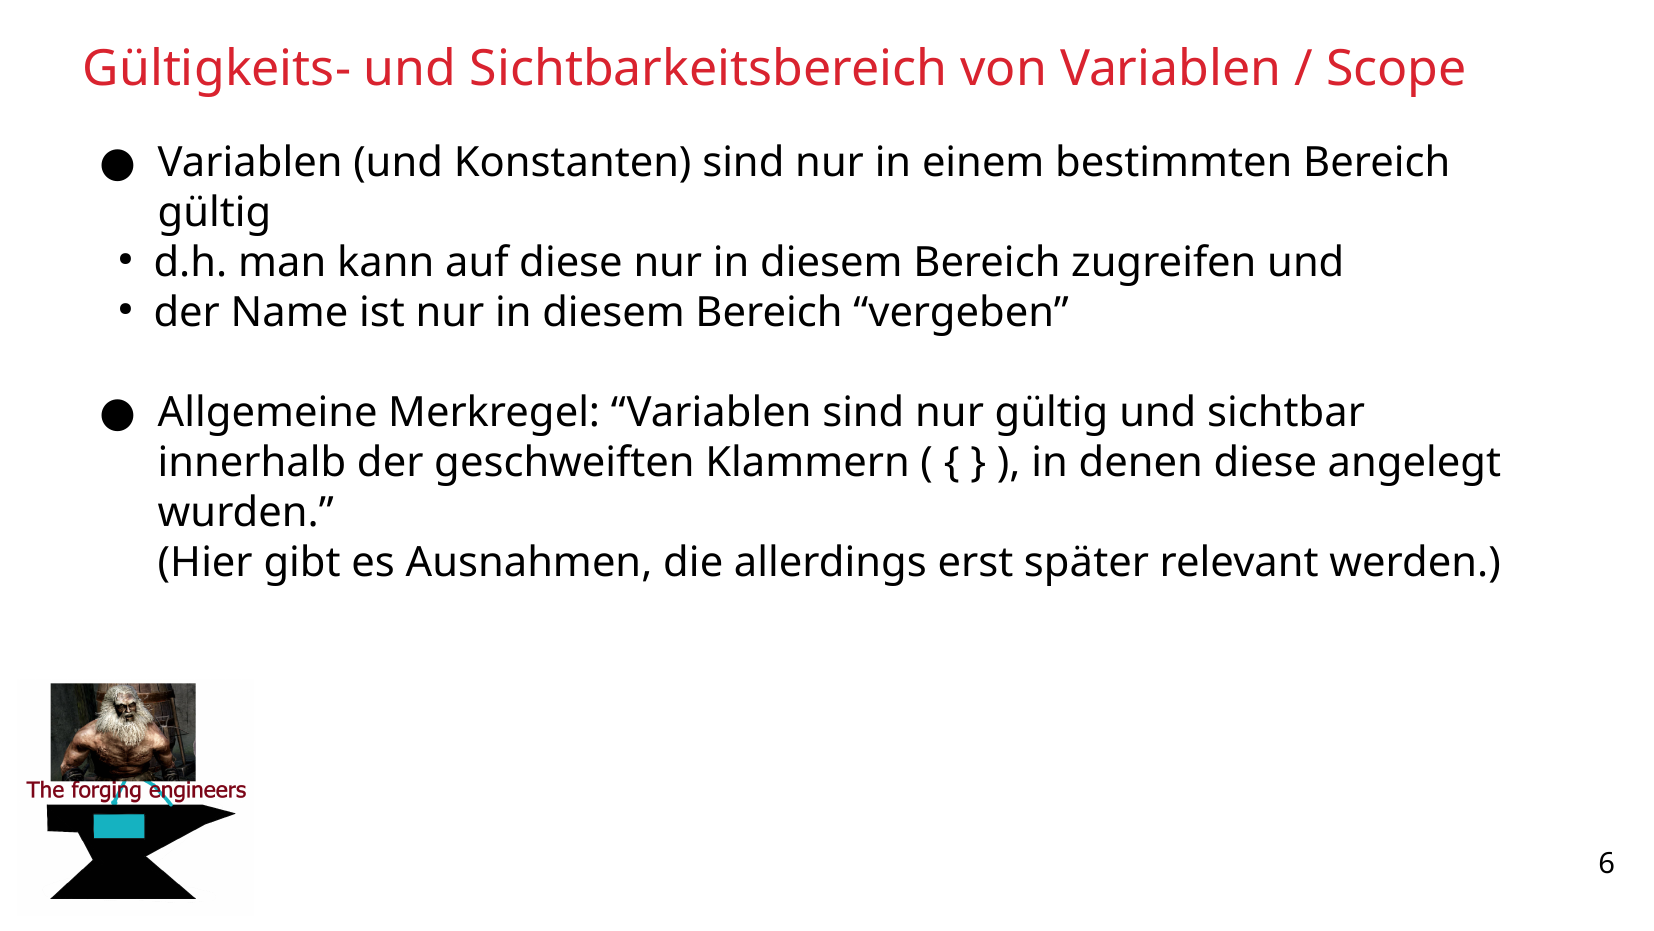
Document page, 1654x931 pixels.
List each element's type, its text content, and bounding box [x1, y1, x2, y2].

picture [17, 679, 254, 916]
subtitle Variablen (und Konstanten) sind nur in einem bestimmten Bereich gültig d.h. man kann auf diese nur in diesem Bereich zugreifen und der Name ist nur in diesem Bereich “vergeben” Allgemeine Merkregel: “Variablen sind nur gültig und sichtbar innerhalb der geschweiften Klammern ( { } ), in denen diese angelegt wurden.” (Hier gibt es Ausnahmen, die allerdings erst später relevant werden.) [82, 134, 1560, 674]
title Gültigkeits- und Sichtbarkeitsbereich von Variablen / Scope [82, 37, 1571, 95]
